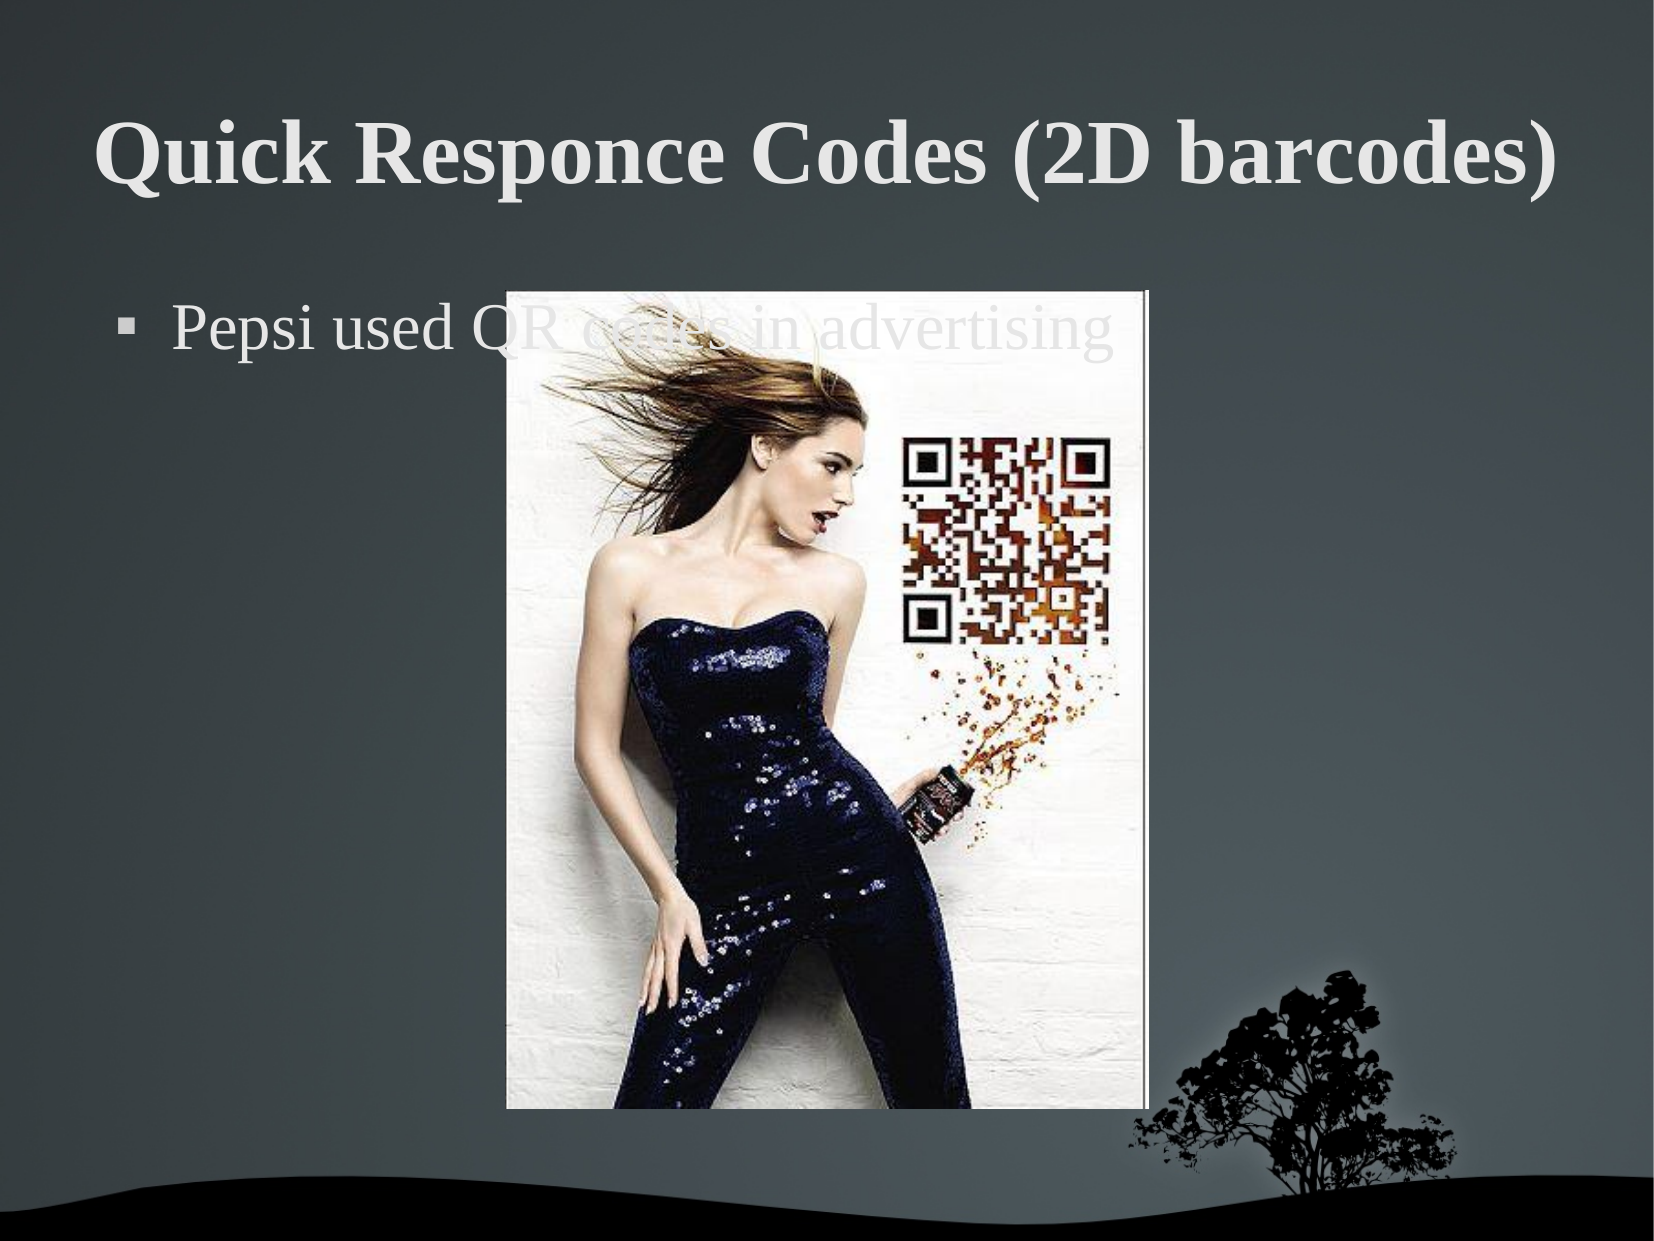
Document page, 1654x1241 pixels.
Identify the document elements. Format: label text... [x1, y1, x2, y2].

list Pepsi used QR codes in advertising [845, 290, 1572, 1094]
title Quick Responce Codes (2D barcodes) [82, 49, 1571, 257]
picture [0, 0, 1654, 1241]
